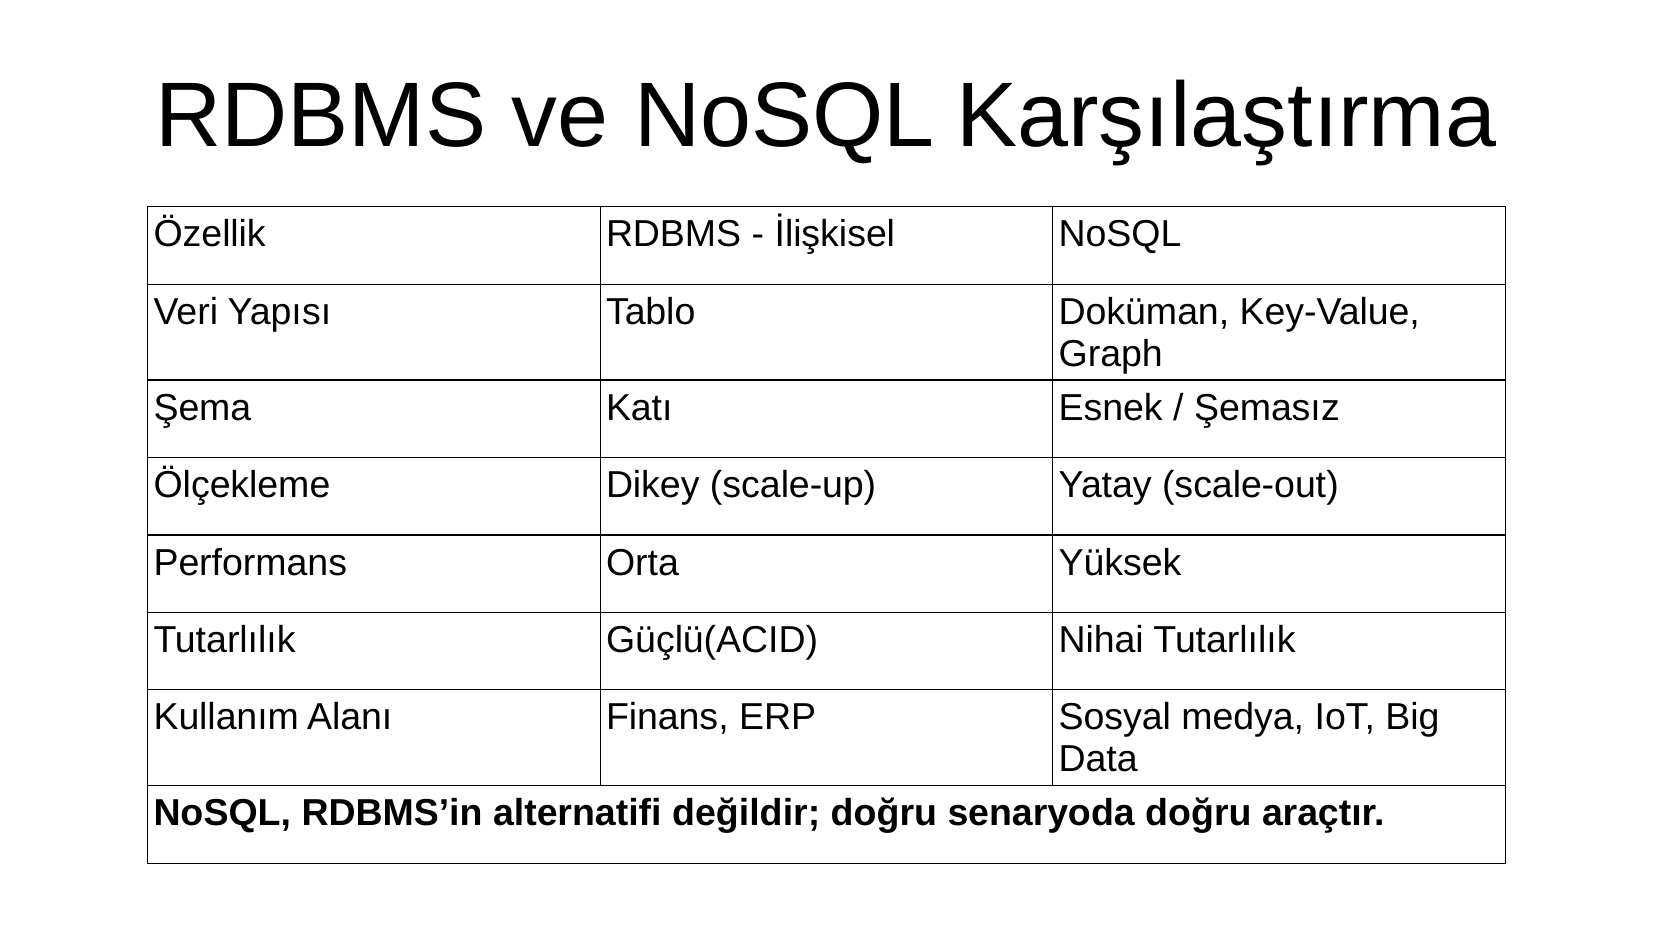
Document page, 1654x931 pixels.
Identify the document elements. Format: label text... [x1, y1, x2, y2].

table_cell Ölçekleme [148, 458, 600, 534]
table_header NoSQL [1053, 207, 1505, 284]
table_cell Esnek / Şemasız [1053, 381, 1505, 457]
table_cell Şema [148, 381, 600, 457]
table_cell Finans, ERP [601, 690, 1052, 785]
title RDBMS ve NoSQL Karşılaştırma [82, 37, 1571, 193]
table_cell Doküman, Key-Value, Graph [1053, 285, 1505, 379]
table_cell Kullanım Alanı [148, 690, 600, 785]
table_cell Sosyal medya, IoT, Big Data [1053, 690, 1505, 785]
table_cell NoSQL, RDBMS’in alternatifi değildir; doğru senaryoda doğru araçtır. [148, 786, 1505, 863]
table_cell Dikey (scale-up) [601, 458, 1052, 534]
table_header RDBMS - İlişkisel [601, 207, 1052, 284]
table_cell Yatay (scale-out) [1053, 458, 1505, 534]
table_cell Katı [601, 381, 1052, 457]
table_cell Tablo [601, 285, 1052, 379]
table_header Özellik [148, 207, 600, 284]
table_cell Güçlü(ACID) [601, 613, 1052, 689]
table_cell Orta [601, 536, 1052, 612]
table_cell Nihai Tutarlılık [1053, 613, 1505, 689]
table_cell Veri Yapısı [148, 285, 600, 379]
table_cell Tutarlılık [148, 613, 600, 689]
table_cell Performans [148, 536, 600, 612]
table_cell Yüksek [1053, 536, 1505, 612]
